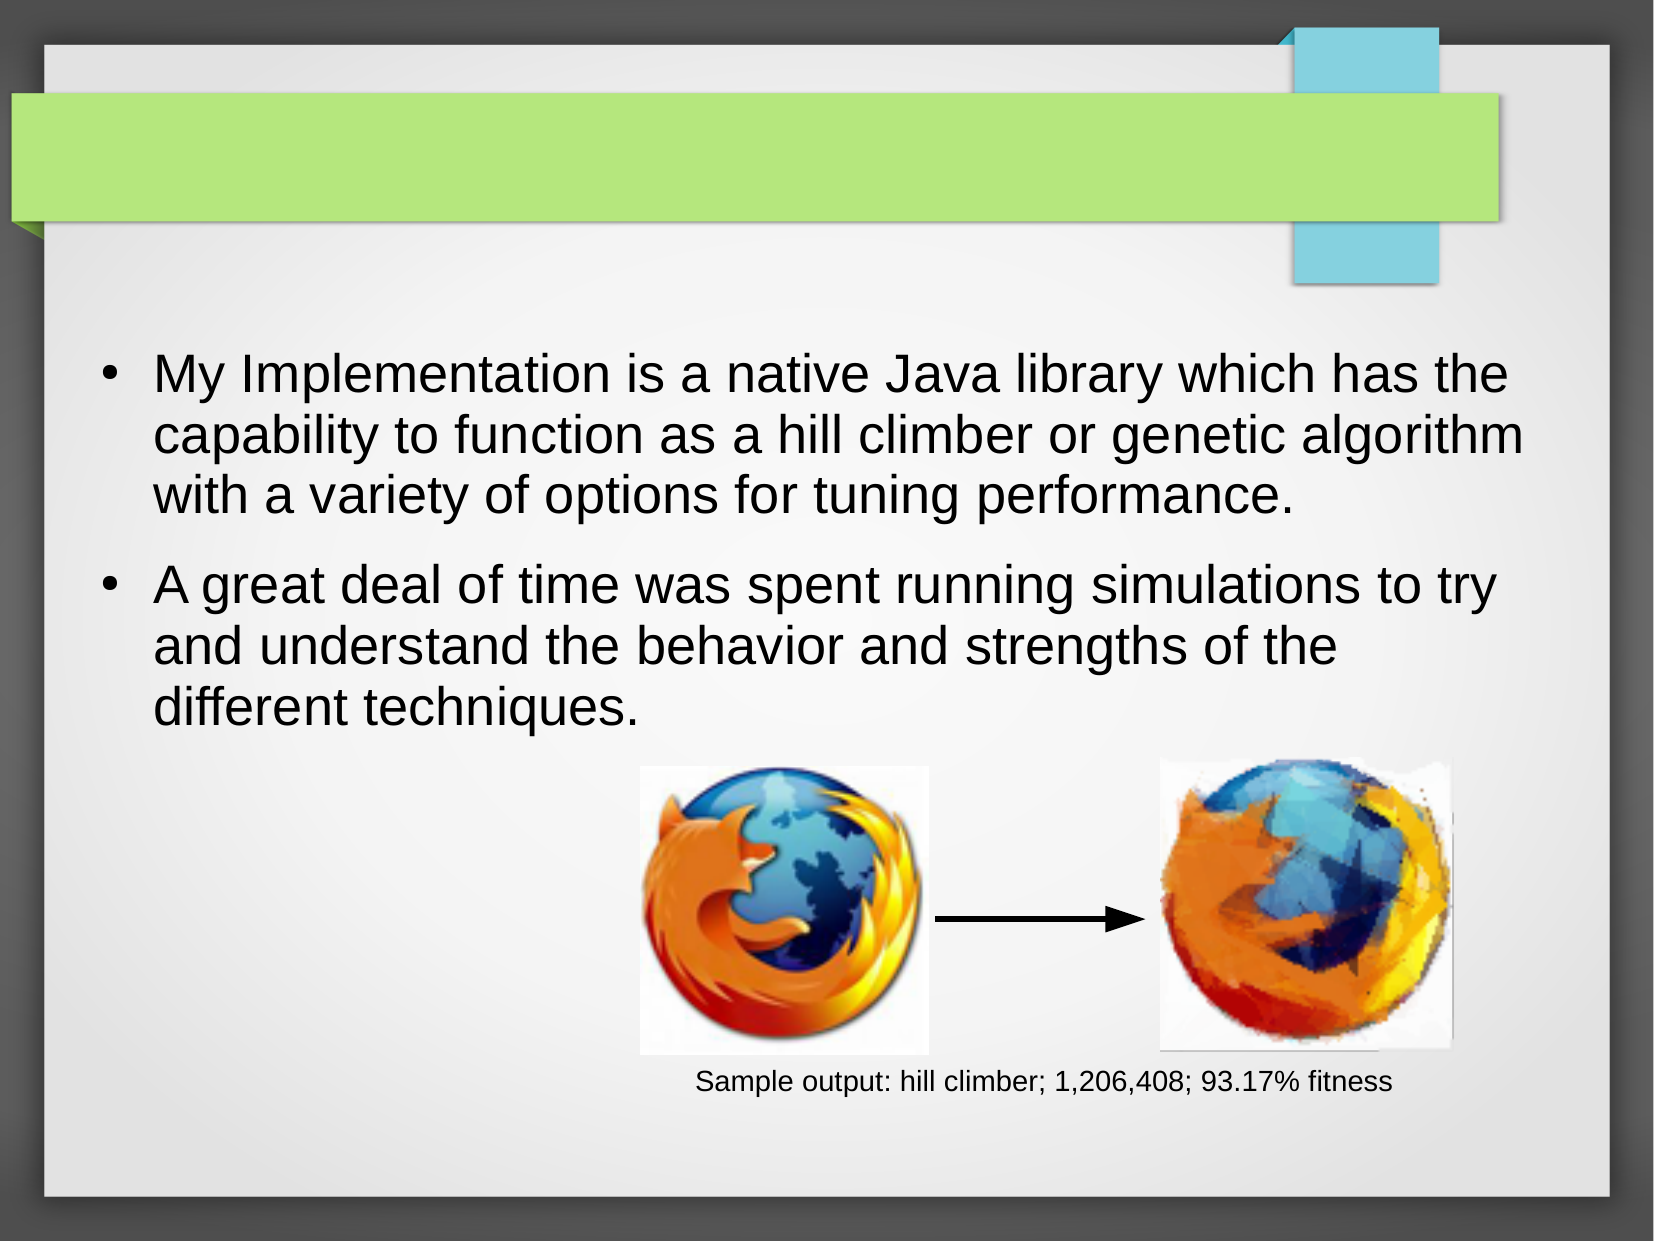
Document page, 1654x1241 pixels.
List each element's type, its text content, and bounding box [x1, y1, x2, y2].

text_box Sample output: hill climber; 1,206,408; 93.17% fitness [680, 1057, 1410, 1106]
picture [0, 0, 1654, 1241]
list My Implementation is a native Java library which has the capability to function as a hill climber or genetic algorithm with a variety of options for tuning performance. A great deal of time was spent running simulations to try and understand the behavior and strengths of the different techniques. [82, 343, 1538, 1063]
